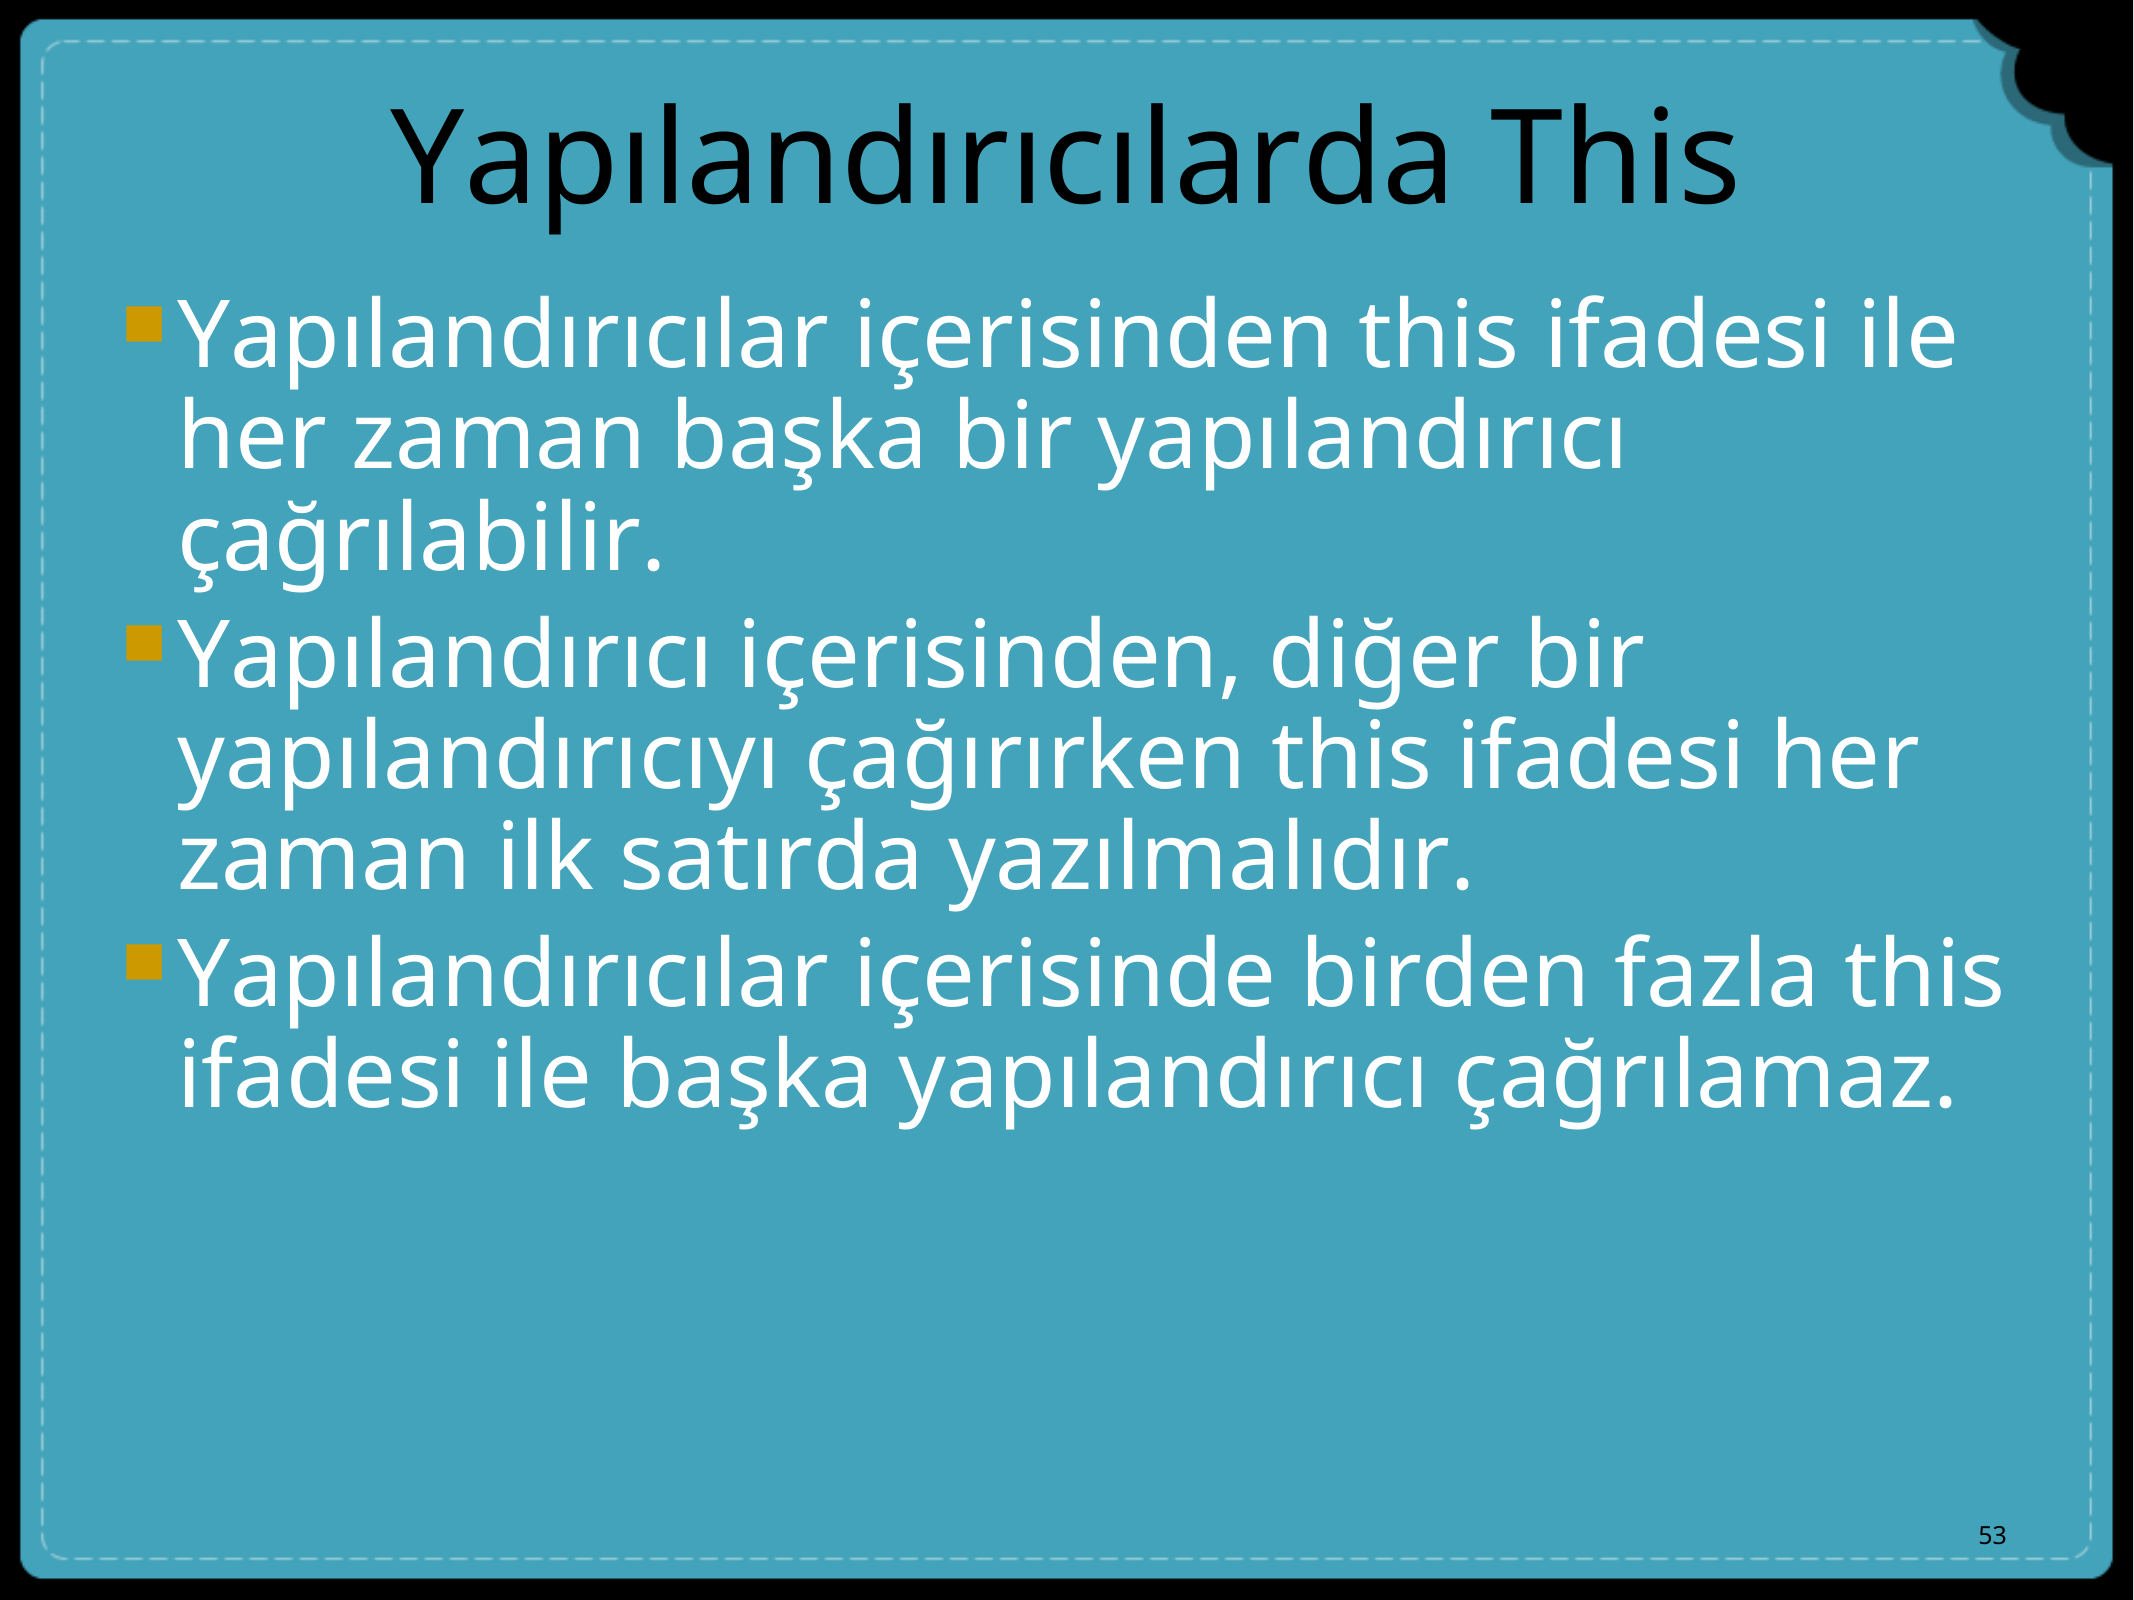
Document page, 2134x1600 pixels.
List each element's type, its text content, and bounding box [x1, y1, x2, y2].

list Yapılandırıcılar içerisinden this ifadesi ile her zaman başka bir yapılandırıcı çağrılabilir. Yapılandırıcı içerisinden, diğer bir yapılandırıcıyı çağırırken this ifadesi her zaman ilk satırda yazılmalıdır. Yapılandırıcılar içerisinde birden fazla this ifadesi ile başka yapılandırıcı çağrılamaz. [106, 279, 2027, 1431]
picture [0, 0, 2134, 1600]
title Yapılandırıcılarda This [106, 64, 2027, 279]
